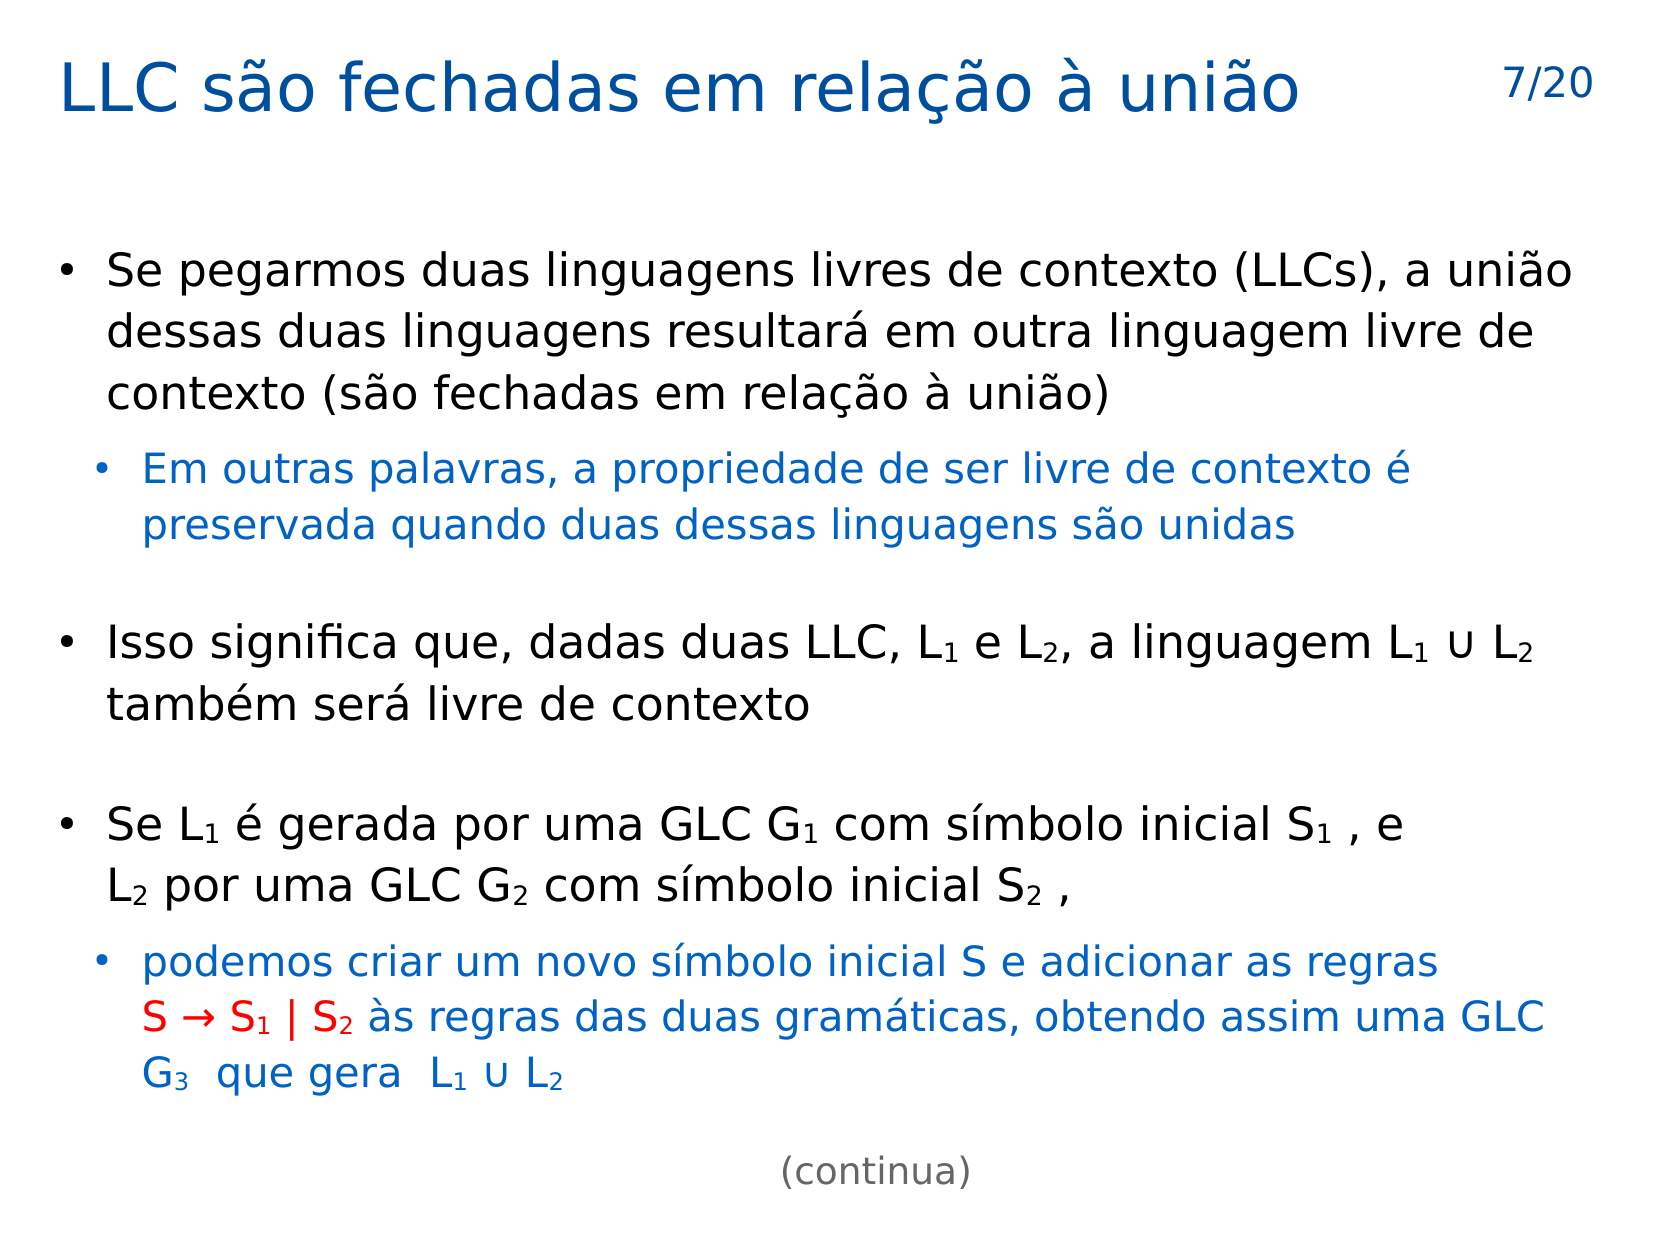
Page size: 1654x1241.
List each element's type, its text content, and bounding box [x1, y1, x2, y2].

title LLC são fechadas em relação à união [59, 29, 1625, 148]
text_box (continua) [765, 1142, 988, 1236]
list Se pegarmos duas linguagens livres de contexto (LLCs), a união dessas duas linguagens resultará em outra linguagem livre de contexto (são fechadas em relação à união) Em outras palavras, a propriedade de ser livre de contexto é preservada quando duas dessas linguagens são unidas Isso significa que, dadas duas LLC, L1 e L2, a linguagem L1 ∪ L2 também será livre de contexto Se L1 é gerada por uma GLC G1 com símbolo inicial S1 , e L2 por uma GLC G2 com símbolo inicial S2 , podemos criar um novo símbolo inicial S e adicionar as regras S → S1 | S2 às regras das duas gramáticas, obtendo assim uma GLC G3 que gera L1 ∪ L2 [59, 236, 1595, 1211]
